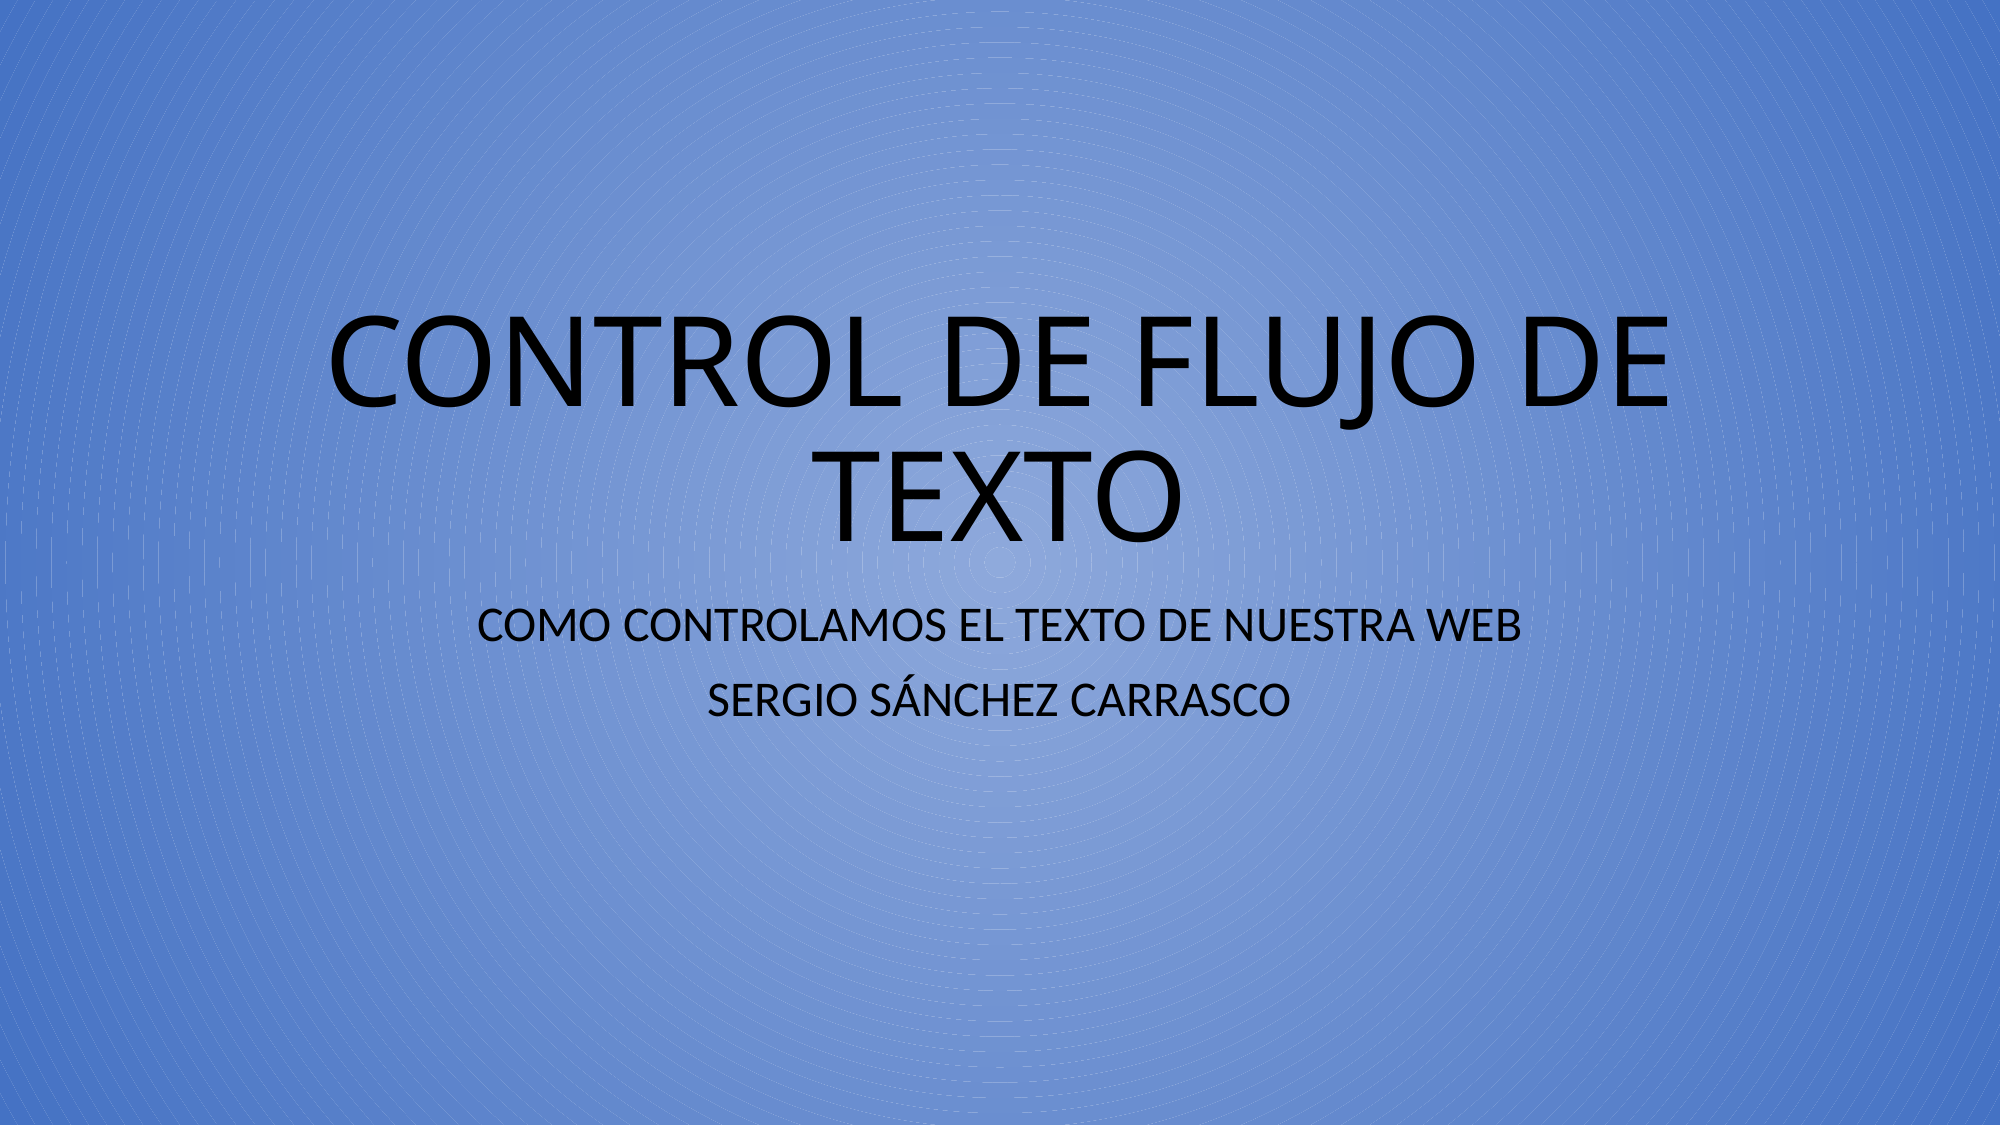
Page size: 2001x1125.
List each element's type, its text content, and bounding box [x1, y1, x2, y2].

subtitle COMO CONTROLAMOS EL TEXTO DE NUESTRA WEB SERGIO SÁNCHEZ CARRASCO [249, 590, 1750, 863]
title CONTROL DE FLUJO DE TEXTO [249, 184, 1750, 576]
